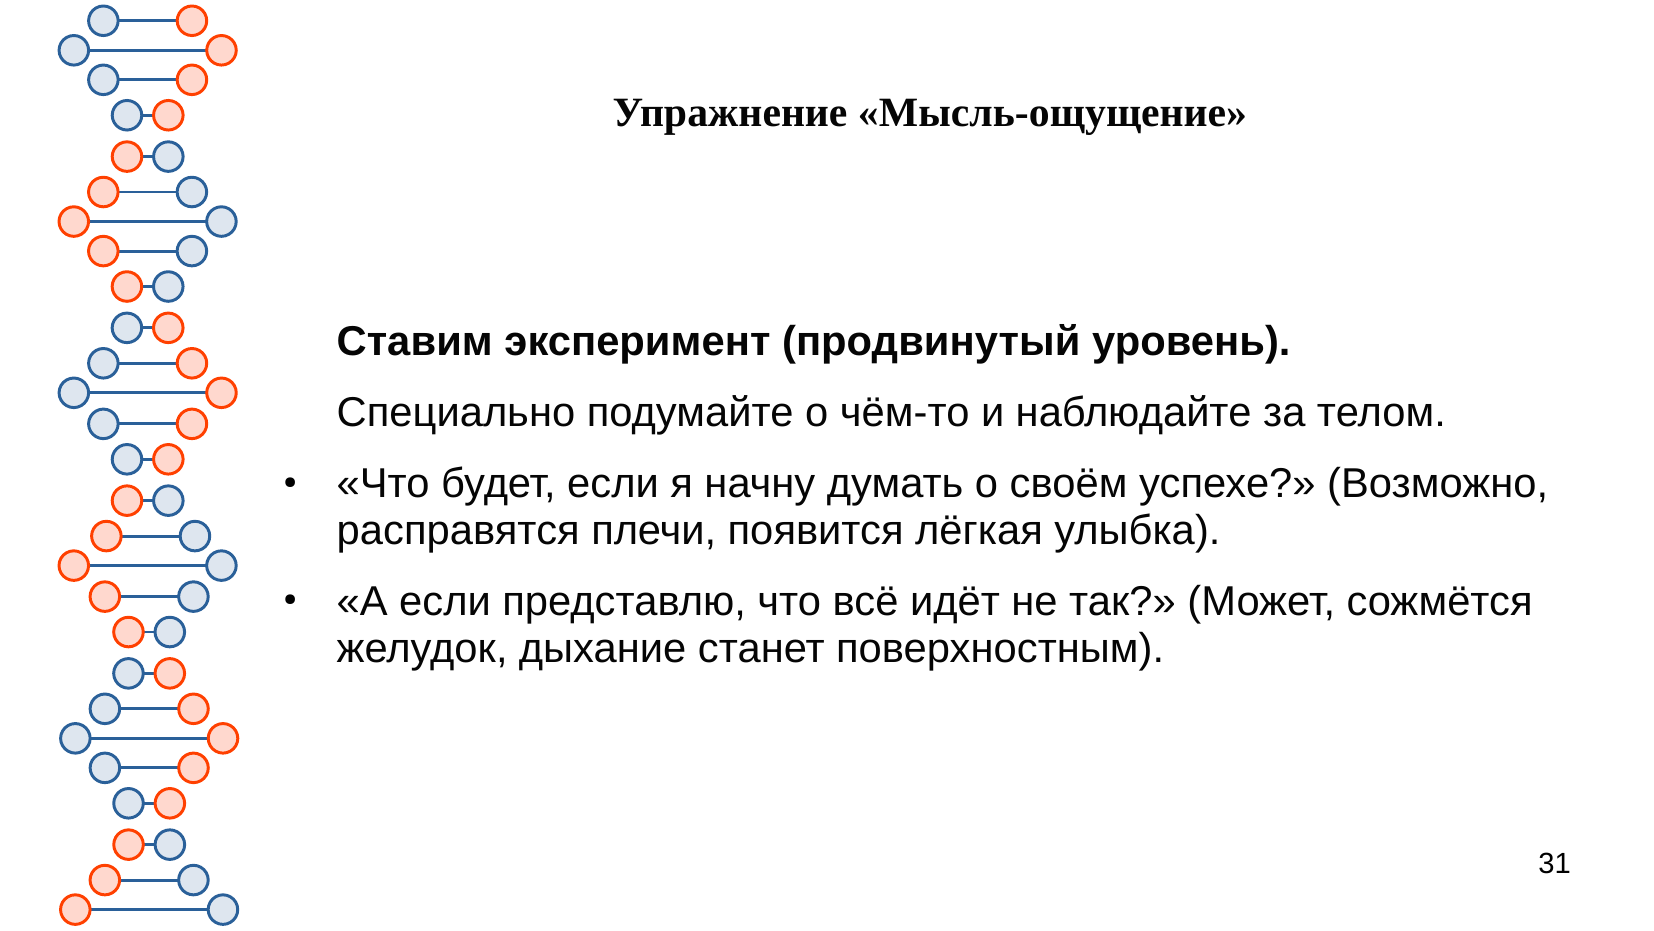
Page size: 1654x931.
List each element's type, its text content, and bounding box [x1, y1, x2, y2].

list Ставим эксперимент (продвинутый уровень). Специально подумайте о чём-то и наблюдайте за телом. «Что будет, если я начну думать о своём успехе?» (Возможно, расправятся плечи, появится лёгкая улыбка). «А если представлю, что всё идёт не так?» (Может, сожмётся желудок, дыхание станет поверхностным). [265, 224, 1595, 764]
title Упражнение «Мысль-ощущение» [265, 35, 1595, 189]
